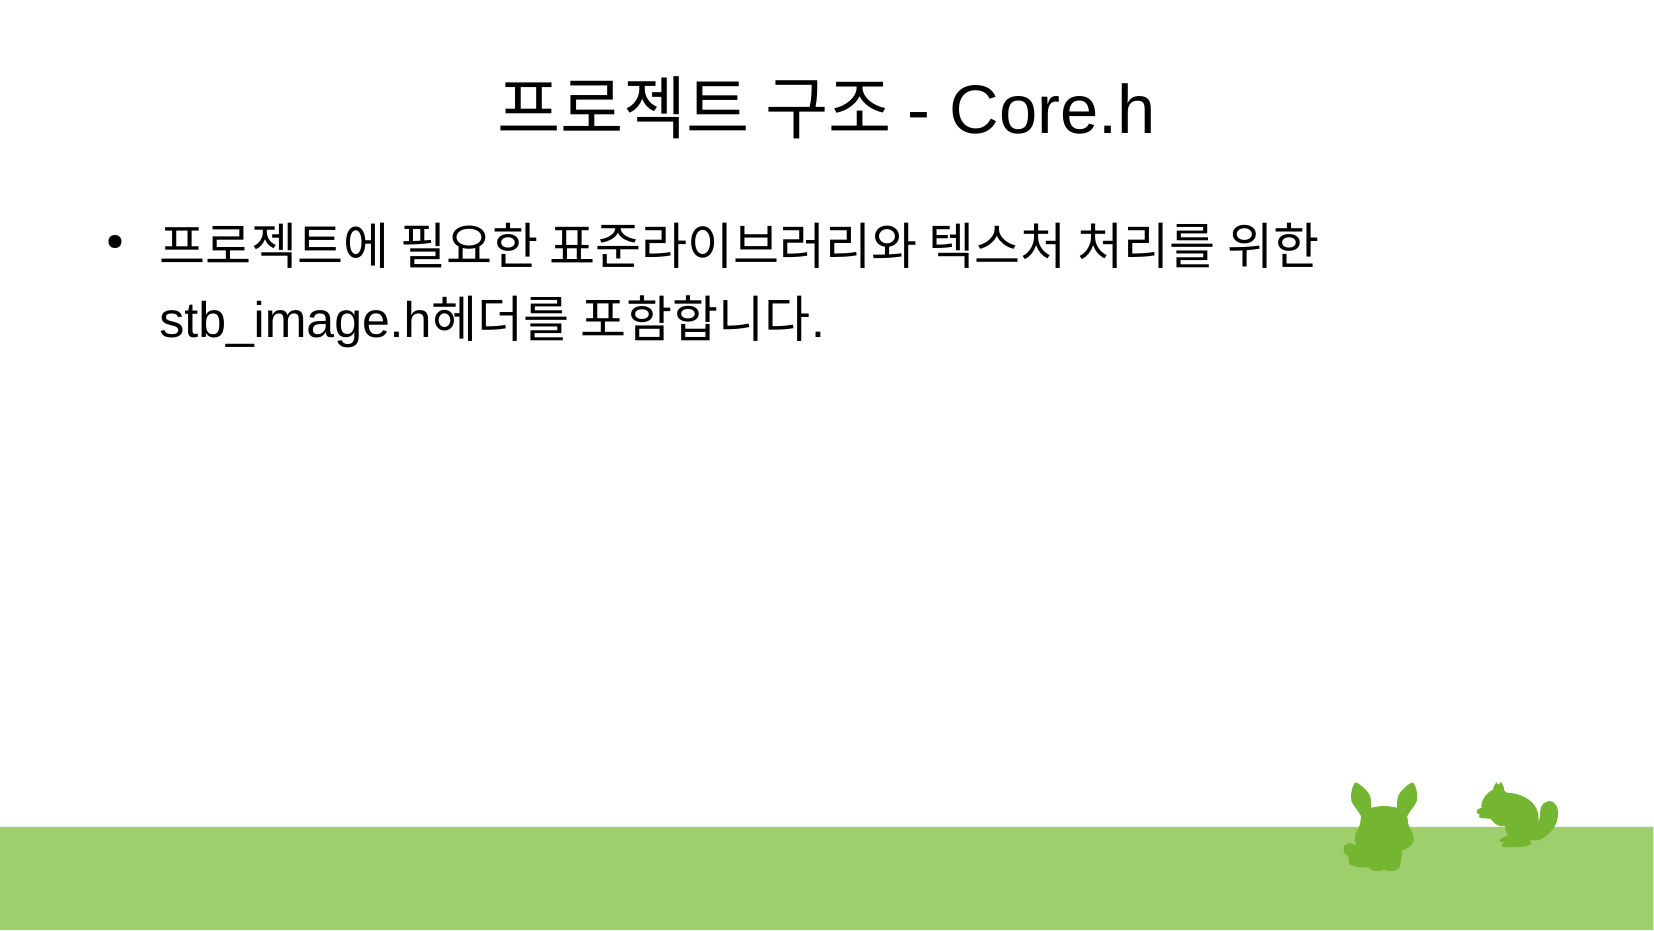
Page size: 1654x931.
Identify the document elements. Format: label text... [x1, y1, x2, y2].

title 프로젝트 구조 - Core.h [88, 29, 1565, 178]
list 프로젝트에 필요한 표준라이브러리와 텍스처 처리를 위한 stb_image.h헤더를 포함합니다. [88, 206, 1565, 739]
